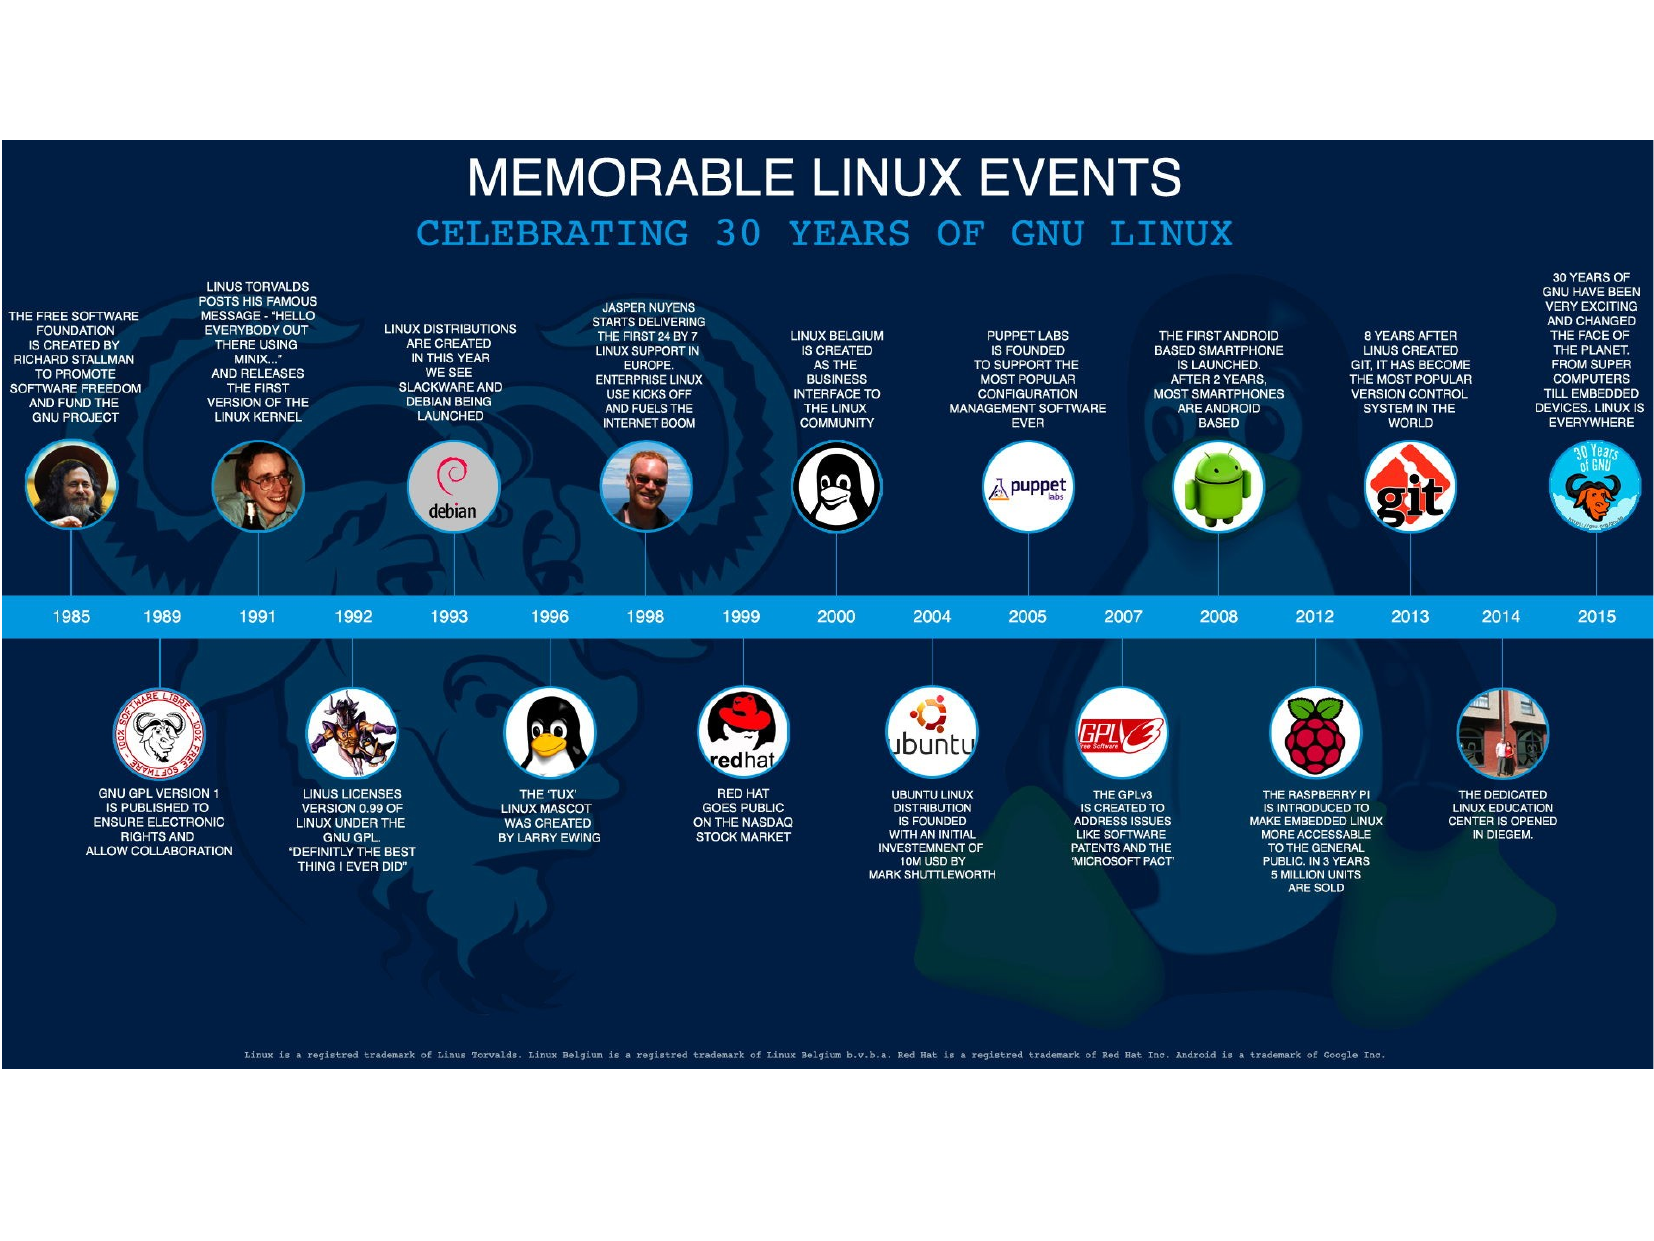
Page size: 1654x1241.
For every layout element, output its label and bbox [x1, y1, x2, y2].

picture [914, 609, 951, 623]
picture [629, 611, 633, 622]
picture [1297, 610, 1321, 625]
picture [1483, 609, 1501, 623]
picture [54, 610, 90, 625]
picture [1201, 609, 1238, 623]
picture [1105, 610, 1142, 623]
picture [432, 610, 469, 623]
picture [1009, 609, 1047, 623]
picture [336, 609, 372, 623]
picture [241, 610, 245, 621]
picture [248, 610, 275, 623]
picture [636, 610, 665, 625]
picture [2, 140, 1654, 596]
picture [532, 609, 569, 623]
picture [1421, 610, 1429, 624]
picture [143, 610, 181, 623]
picture [1578, 609, 1616, 623]
picture [817, 609, 856, 623]
picture [1325, 610, 1333, 622]
picture [724, 609, 760, 624]
picture [1391, 609, 1417, 623]
picture [2, 637, 1654, 1069]
picture [1504, 611, 1519, 622]
